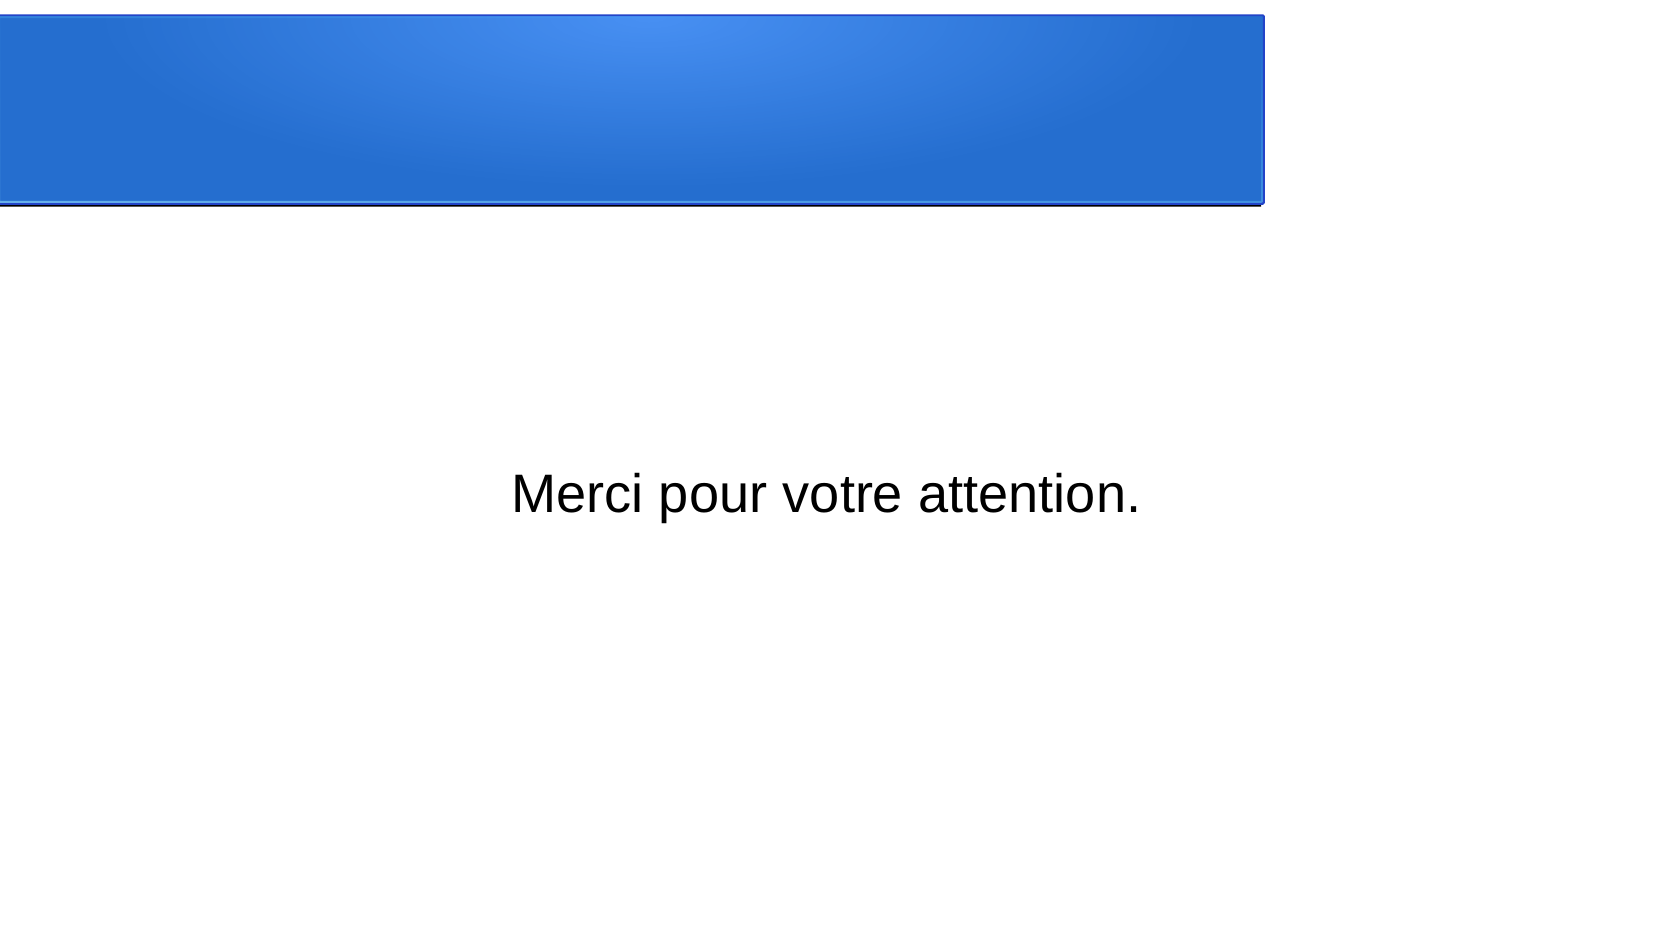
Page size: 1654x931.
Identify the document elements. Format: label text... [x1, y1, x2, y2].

list Merci pour votre attention. [82, 224, 1571, 764]
